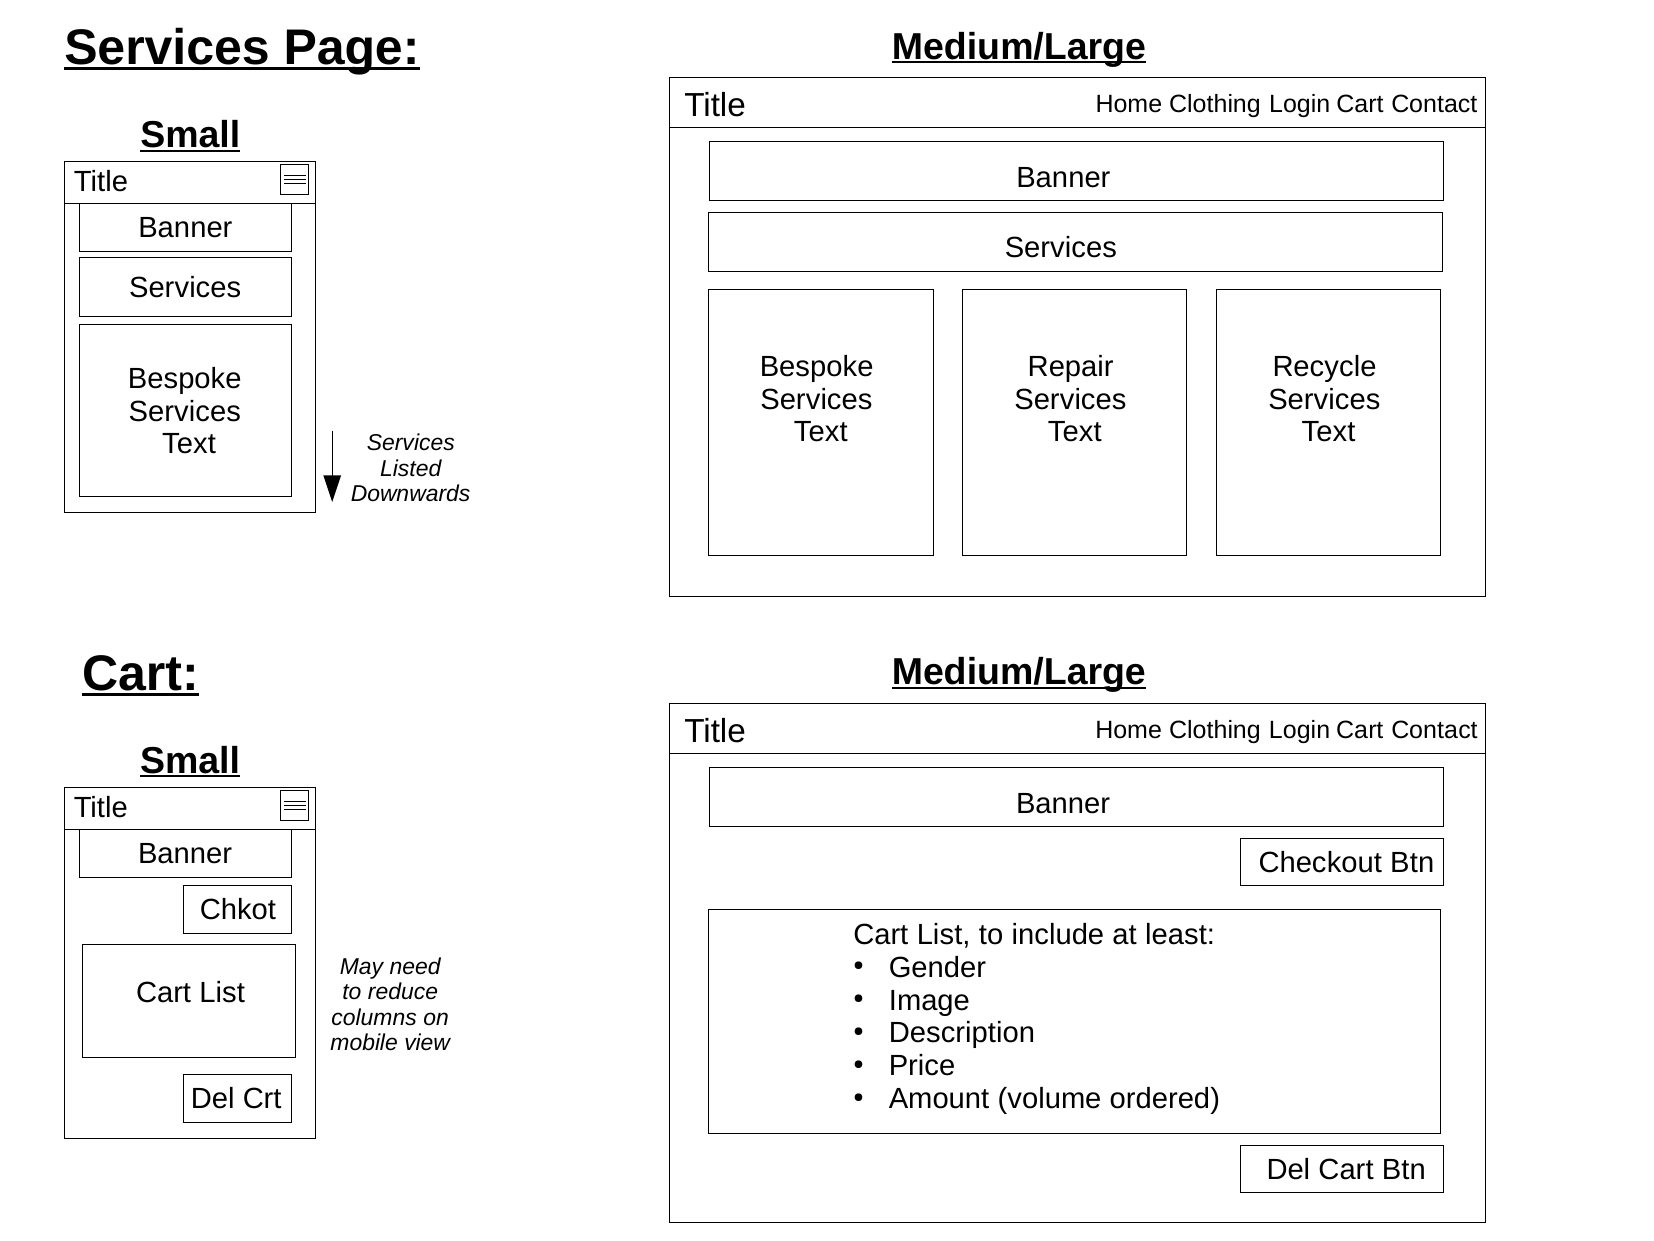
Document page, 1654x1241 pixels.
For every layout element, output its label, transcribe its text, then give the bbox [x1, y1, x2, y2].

text_box Checkout Btn [1169, 838, 1524, 886]
text_box [669, 703, 1486, 1223]
text_box Banner [102, 203, 268, 264]
text_box Del Crt [124, 1074, 349, 1123]
text_box Services Listed Downwards [335, 422, 486, 514]
text_box Banner [970, 153, 1156, 201]
text_box [256, 787, 316, 885]
text_box Medium/Large [877, 17, 1194, 75]
text_box Services [968, 224, 1154, 272]
text_box Small [125, 106, 256, 203]
text_box Cart List [82, 968, 308, 1017]
text_box [64, 829, 316, 1139]
text_box Title [59, 157, 125, 209]
text_box Title [59, 783, 125, 835]
text_box Login [1254, 82, 1355, 141]
text_box Banner [970, 779, 1156, 827]
text_box Contact [1376, 82, 1503, 153]
text_box Medium/Large [877, 643, 1194, 701]
text_box Del Cart Btn [1169, 1145, 1524, 1193]
text_box Cart: [67, 637, 386, 709]
text_box Cart [1321, 82, 1376, 125]
text_box Small [125, 731, 256, 829]
text_box Contact [1376, 708, 1503, 779]
text_box Bespoke Services Text [732, 342, 910, 456]
text_box Repair Services Text [986, 342, 1164, 456]
text_box [669, 77, 1486, 597]
text_box Chkot [129, 885, 355, 934]
text_box Clothing [1154, 81, 1290, 141]
text_box Services Page: [49, 11, 435, 83]
text_box Clothing [1154, 707, 1290, 767]
text_box Login [1254, 708, 1355, 767]
text_box Title [669, 79, 833, 136]
text_box Cart List, to include at least: Gender Image Description Price Amount (volume ordered) [838, 910, 1312, 1122]
text_box Banner [102, 829, 268, 890]
text_box Cart [1321, 708, 1376, 751]
text_box Home [1080, 707, 1154, 751]
text_box [64, 161, 316, 513]
text_box Home [1080, 81, 1154, 125]
text_box Bespoke Services Text [94, 354, 284, 468]
text_box Services [102, 264, 268, 323]
text_box May need to reduce columns on mobile view [315, 946, 466, 1063]
text_box Title [669, 705, 833, 762]
text_box Recycle Services Text [1240, 342, 1418, 456]
